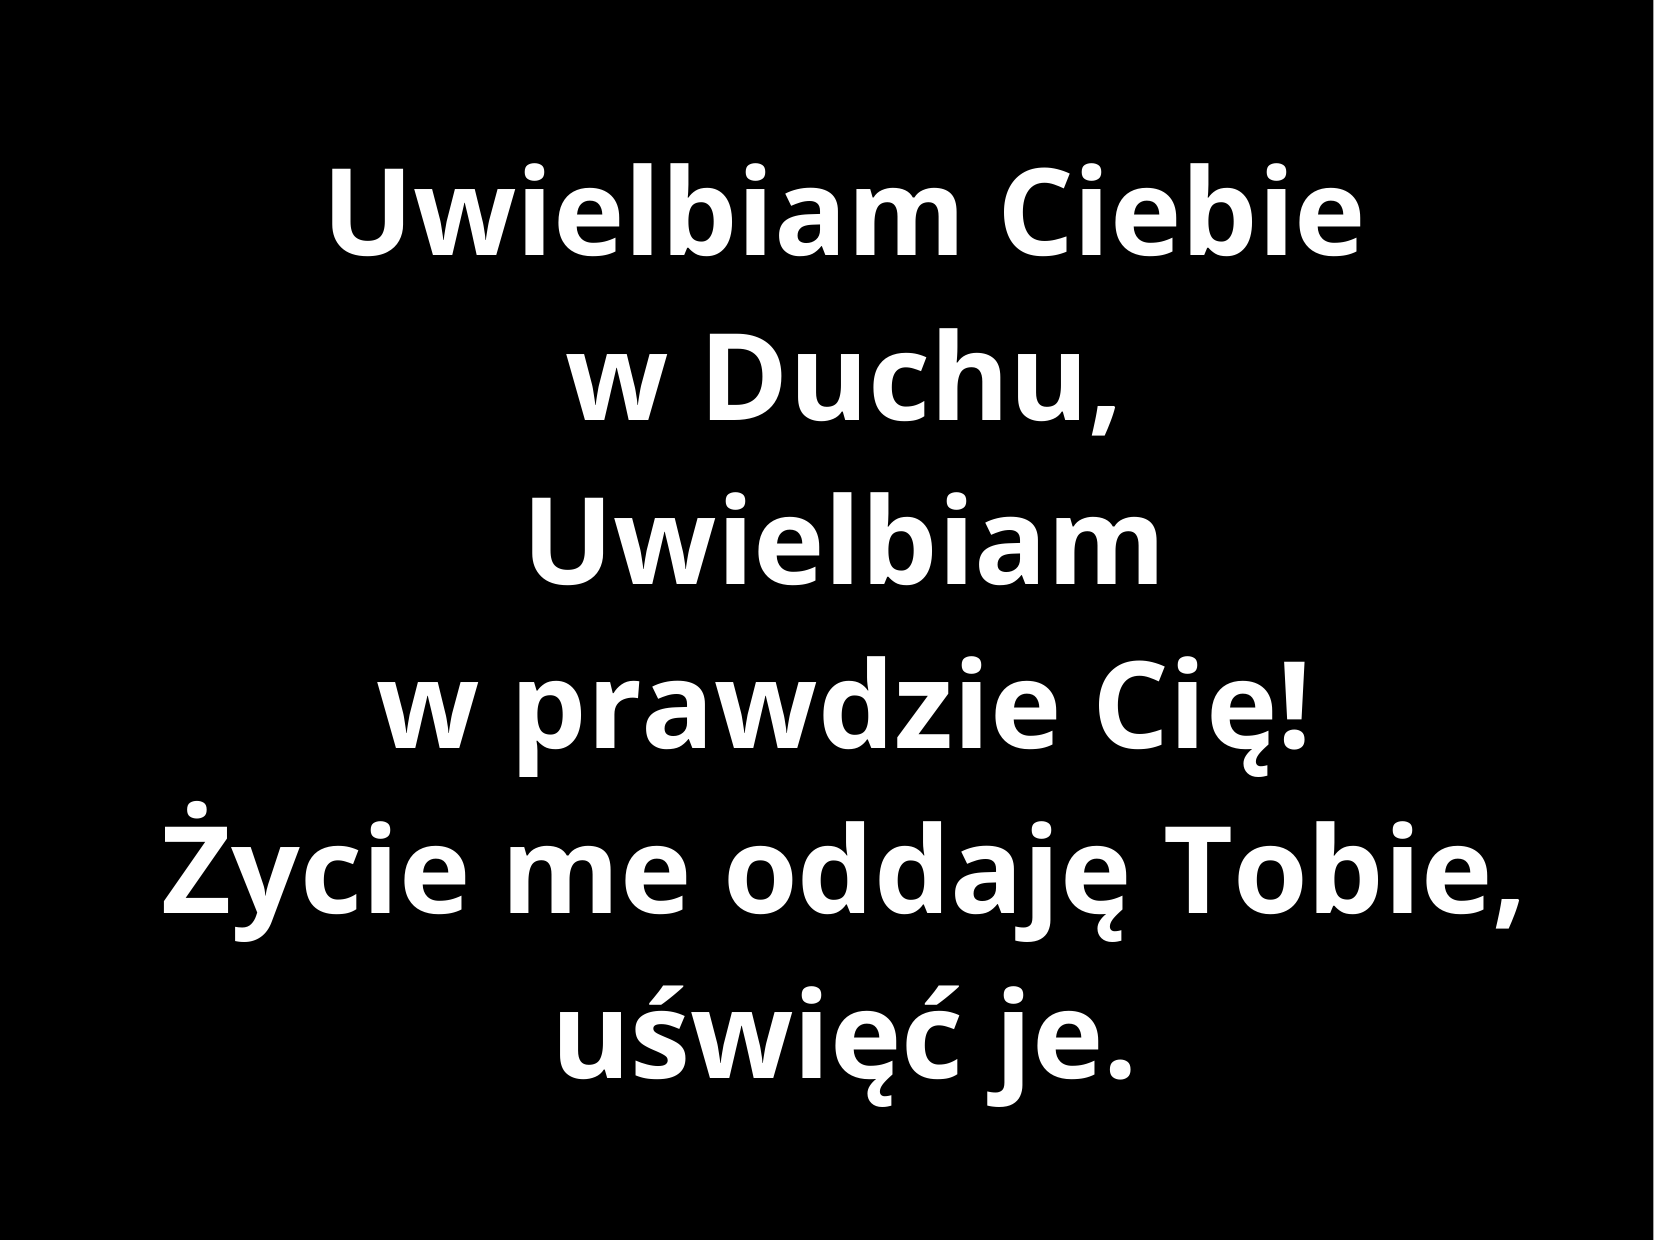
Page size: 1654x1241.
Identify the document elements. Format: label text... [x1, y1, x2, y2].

subtitle Uwielbiam Ciebie w Duchu, Uwielbiam w prawdzie Cię! Życie me oddaję Tobie, uświęć je. [0, 0, 1654, 1241]
